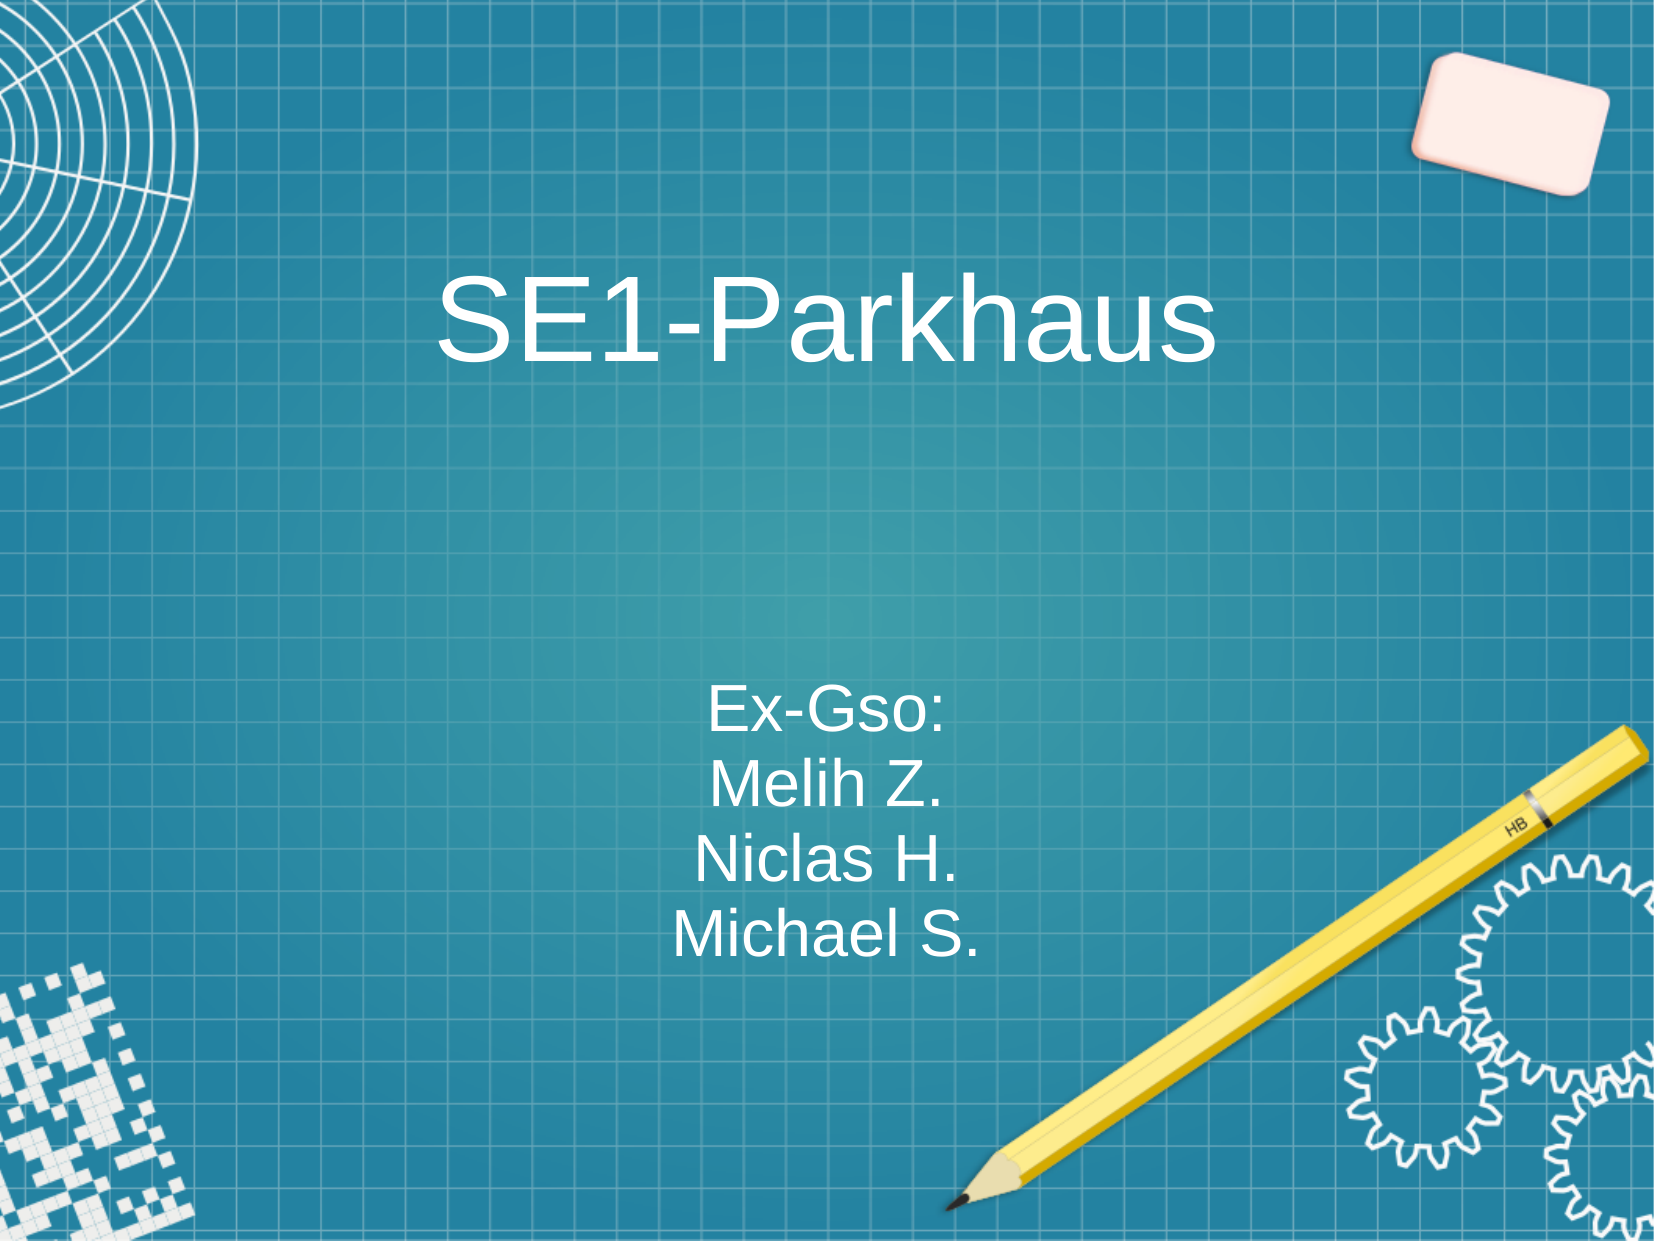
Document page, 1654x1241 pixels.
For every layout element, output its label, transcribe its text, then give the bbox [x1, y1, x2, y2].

subtitle Ex-Gso: Melih Z. Niclas H. Michael S. [82, 519, 1571, 1123]
picture [0, 0, 1654, 1241]
title SE1-Parkhaus [82, 177, 1571, 461]
